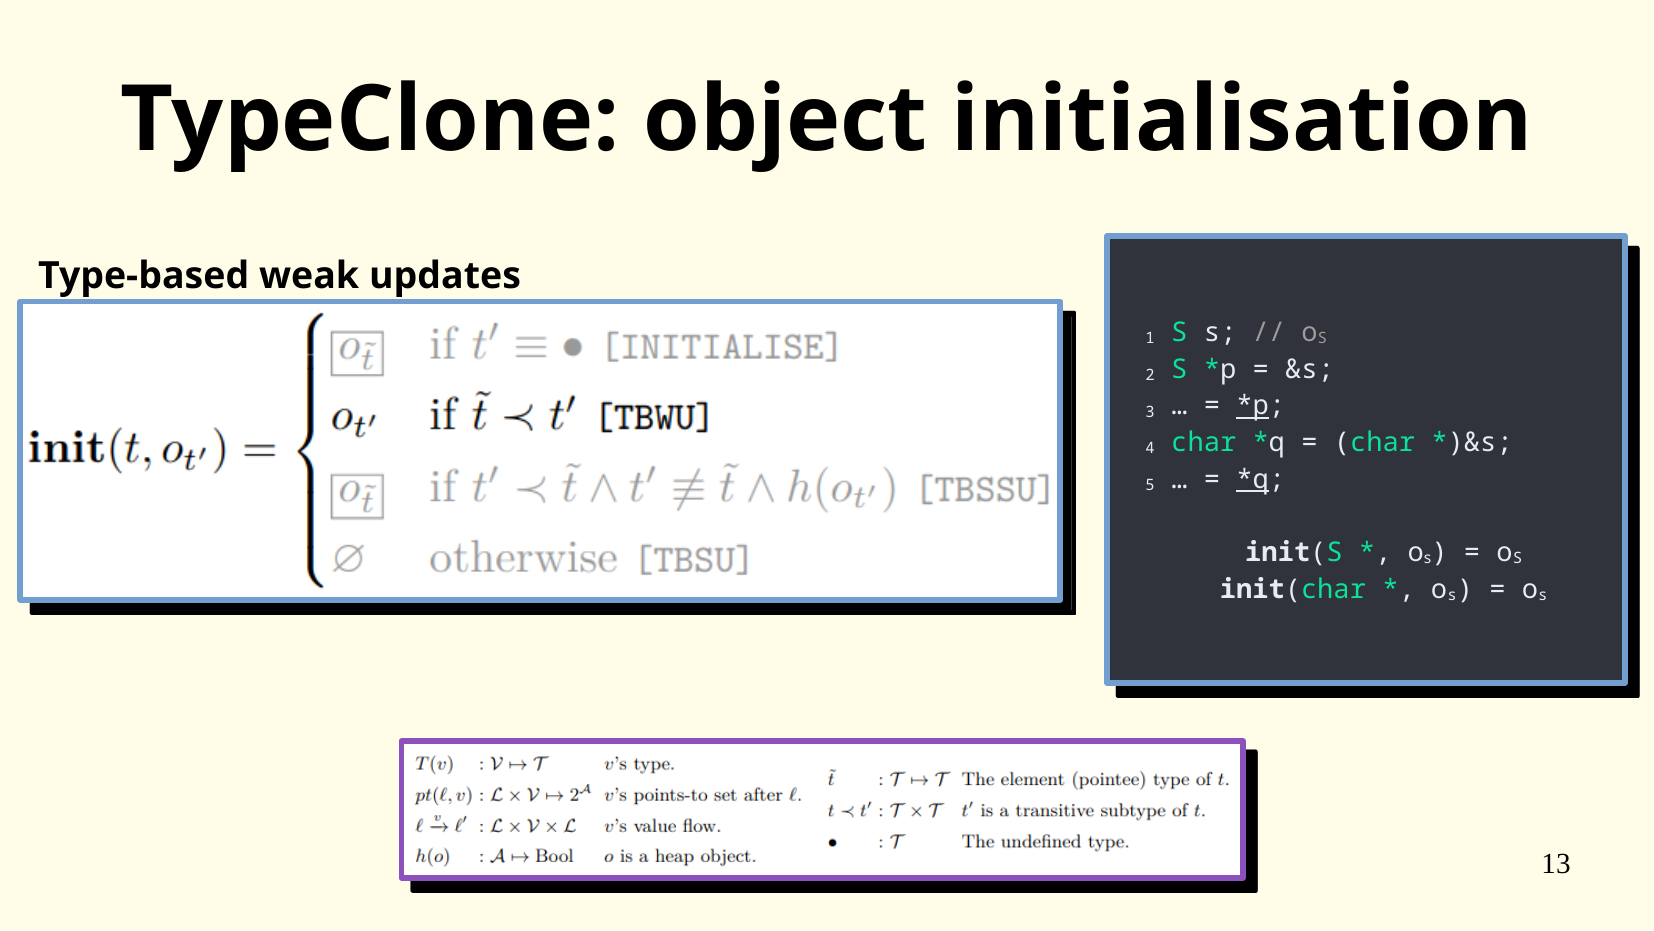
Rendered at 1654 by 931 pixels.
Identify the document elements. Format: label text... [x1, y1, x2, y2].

text_box [322, 324, 1051, 387]
picture [404, 744, 1241, 875]
text_box Type-based weak updates [23, 241, 1017, 305]
title TypeClone: object initialisation [82, 37, 1571, 193]
picture [23, 304, 1058, 597]
text_box [322, 457, 1051, 580]
text_box 1 S s; // oS 2 S *p = &s; 3 … = *p; 4 char *q = (char *)&s; 5 … = *q; init(S *, os) = oS init(char *, os) = os [1107, 236, 1625, 666]
